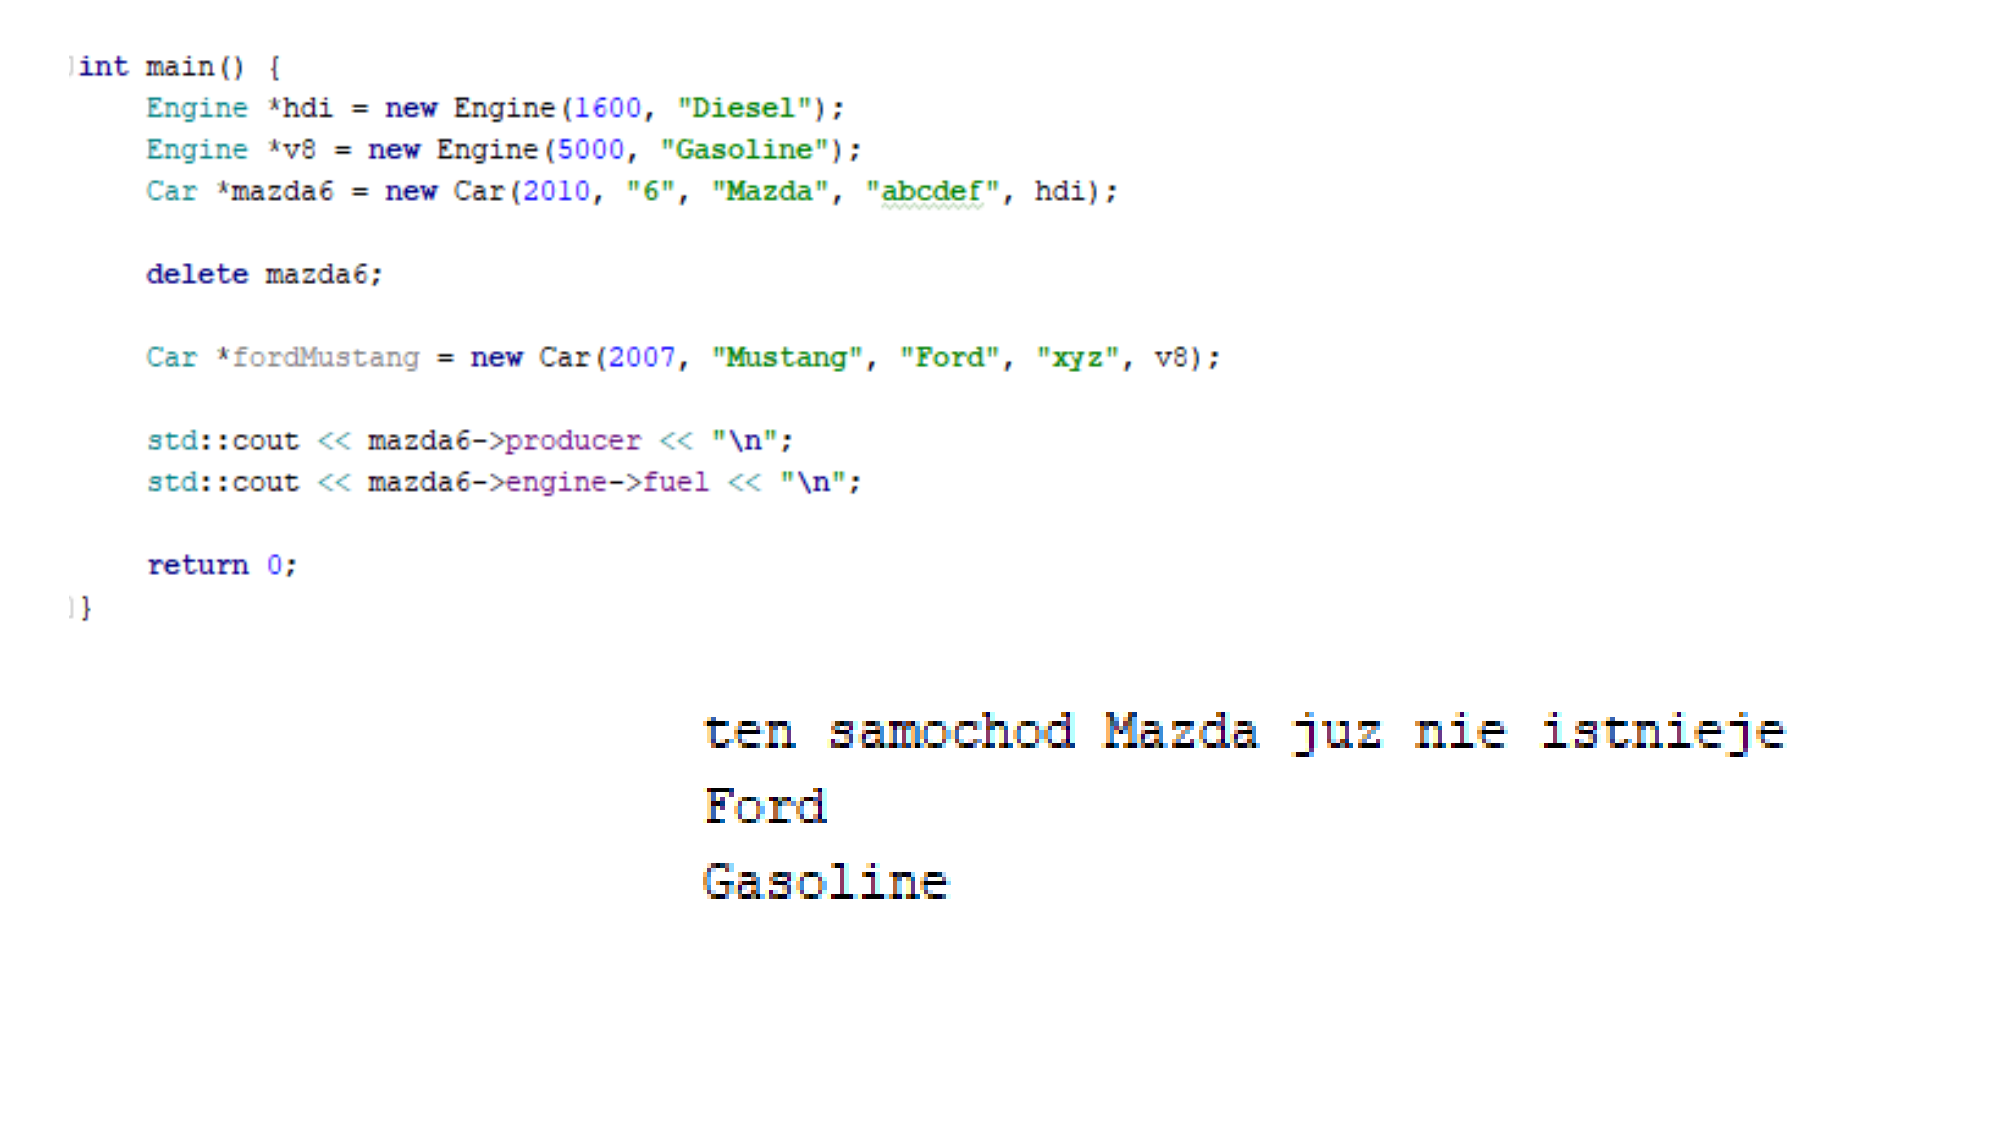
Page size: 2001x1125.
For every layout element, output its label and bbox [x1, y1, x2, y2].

picture [69, 43, 1246, 636]
picture [650, 695, 1841, 958]
